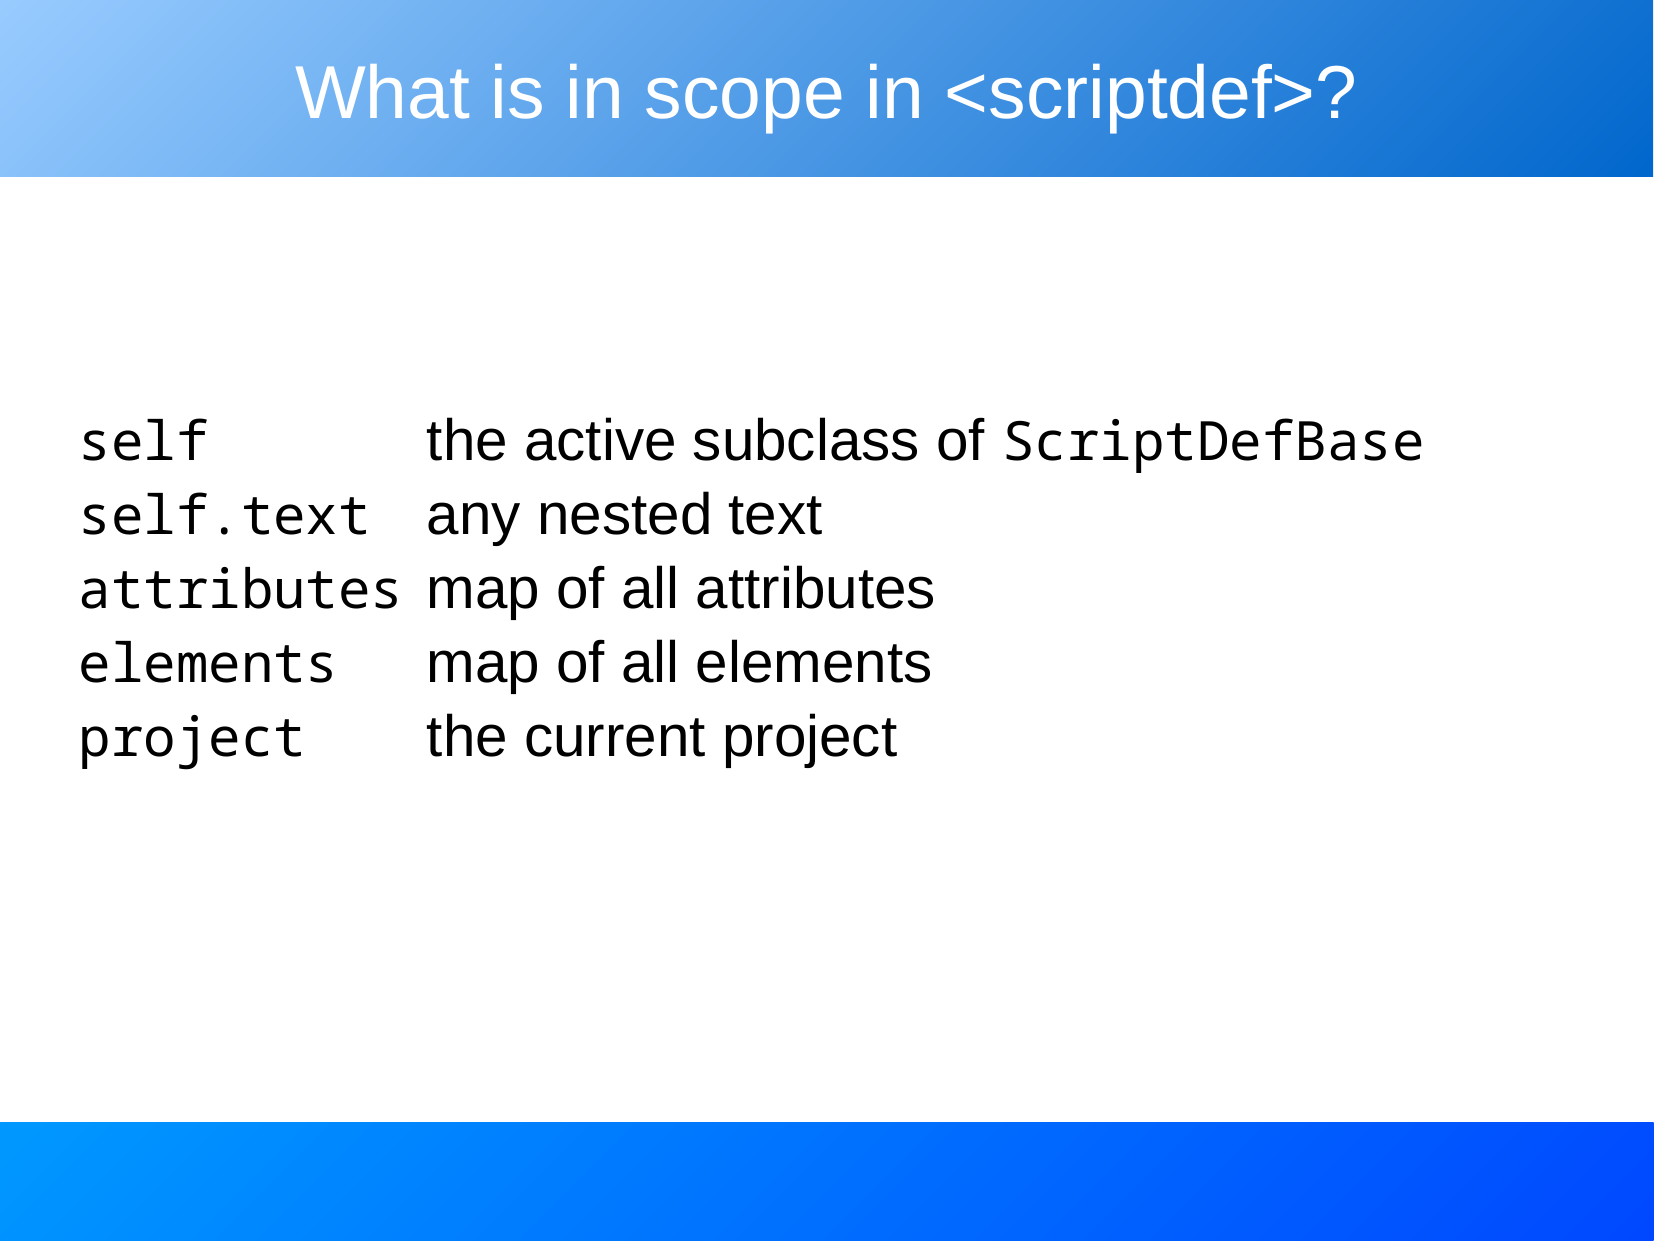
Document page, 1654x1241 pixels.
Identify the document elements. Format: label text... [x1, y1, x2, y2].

title What is in scope in <scriptdef>? [82, 22, 1571, 163]
list self the active subclass of ScriptDefBase self.text any nested text attributes map of all attributes elements map of all elements project the current project [60, 402, 1555, 1093]
